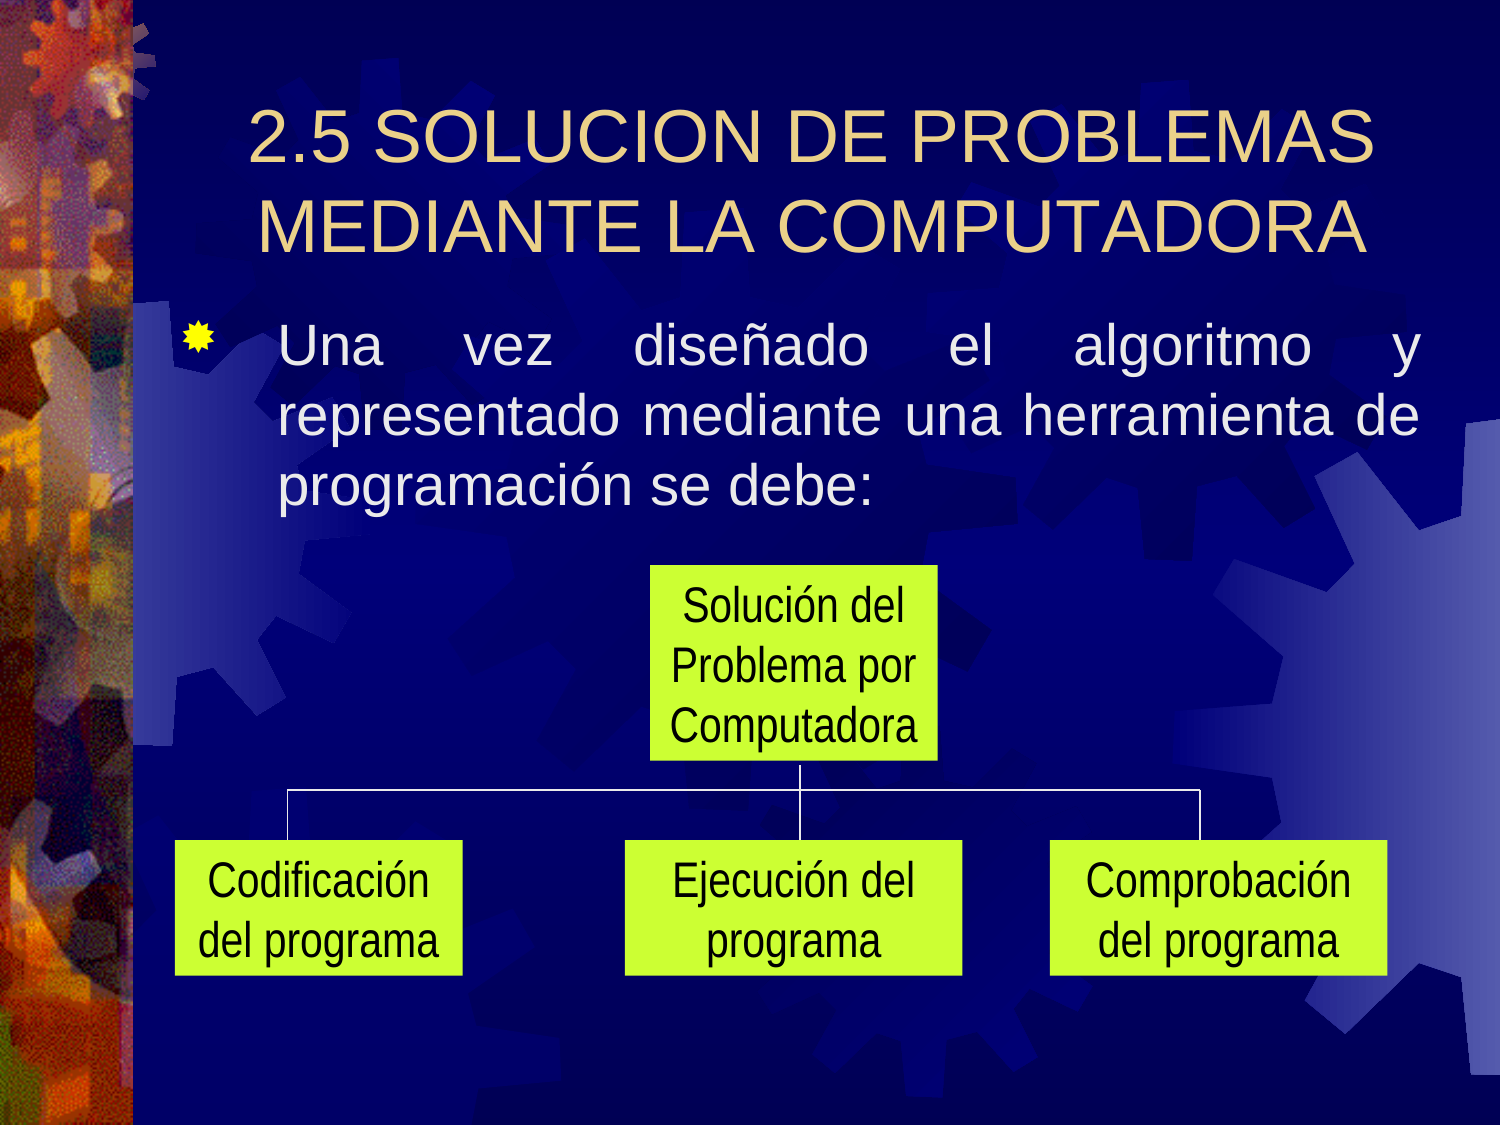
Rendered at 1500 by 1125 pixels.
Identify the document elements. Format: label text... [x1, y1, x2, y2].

text_box Comprobación del programa [1049, 840, 1388, 976]
text_box Solución del Problema por Computadora [650, 565, 938, 761]
text_box Codificación del programa [174, 840, 463, 976]
picture [0, 0, 133, 1125]
title 2.5 SOLUCION DE PROBLEMAS MEDIANTE LA COMPUTADORA [174, 87, 1450, 275]
text_box Ejecución del programa [624, 840, 963, 976]
list Una vez diseñado el algoritmo y representado mediante una herramienta de programación se debe: [162, 299, 1438, 550]
